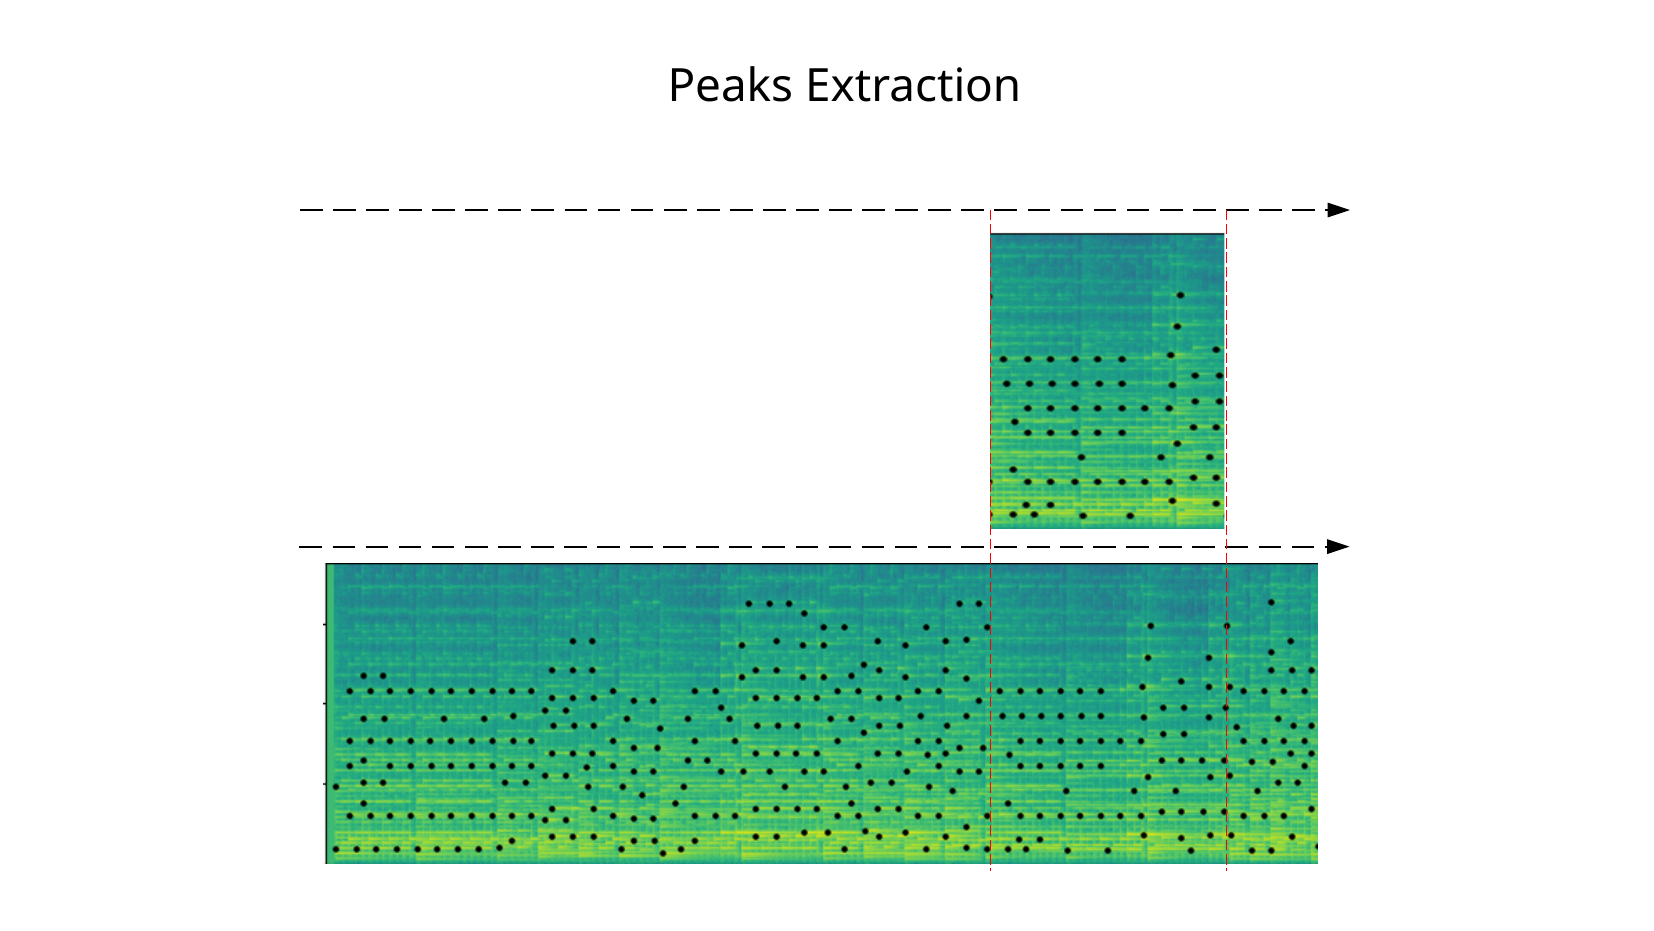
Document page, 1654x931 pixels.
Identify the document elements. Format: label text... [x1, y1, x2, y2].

picture [323, 563, 1318, 864]
text_box Peaks Extraction [242, 45, 1411, 136]
picture [990, 232, 1225, 529]
